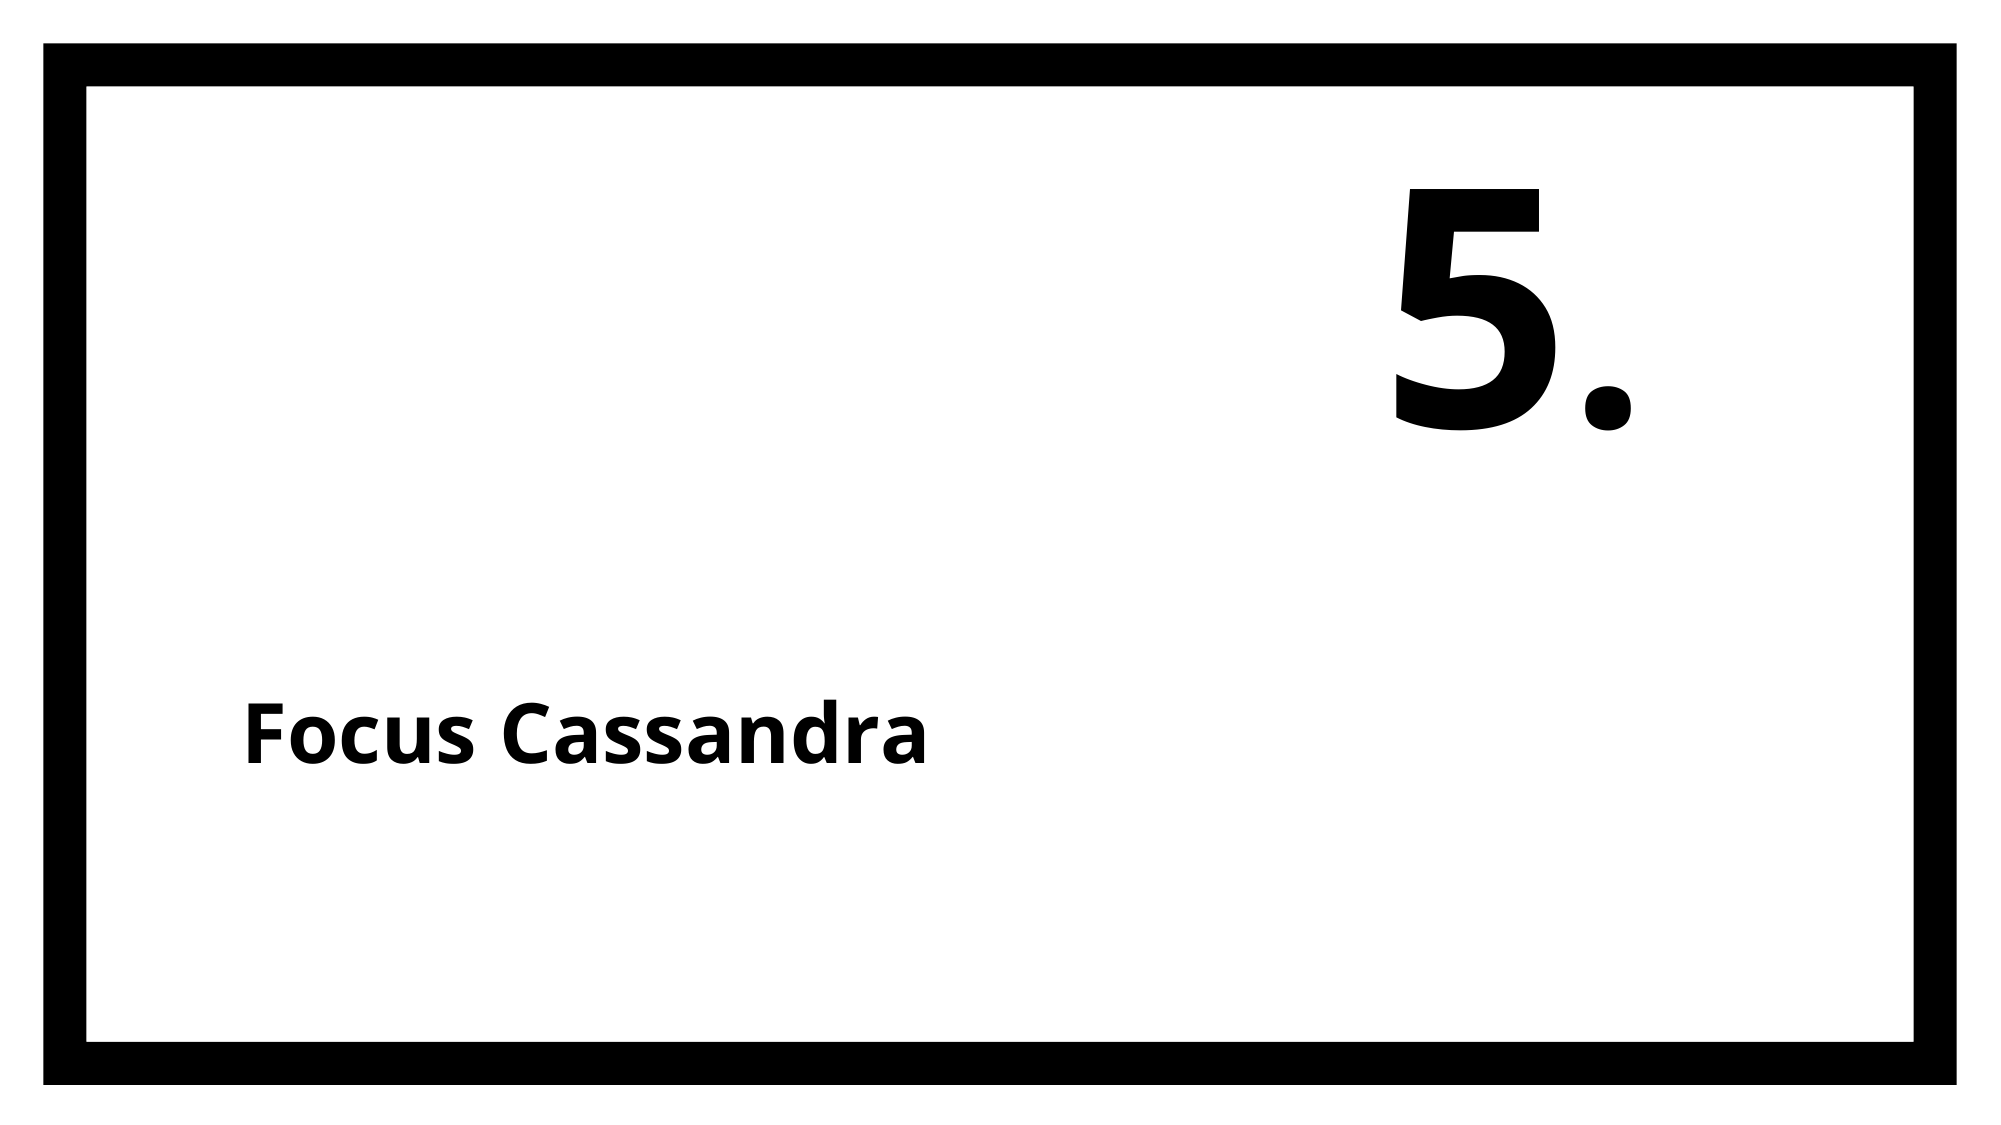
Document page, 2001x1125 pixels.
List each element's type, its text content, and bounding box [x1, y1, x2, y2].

title Focus Cassandra [221, 546, 1305, 801]
text_box 5. [1360, 73, 1849, 497]
